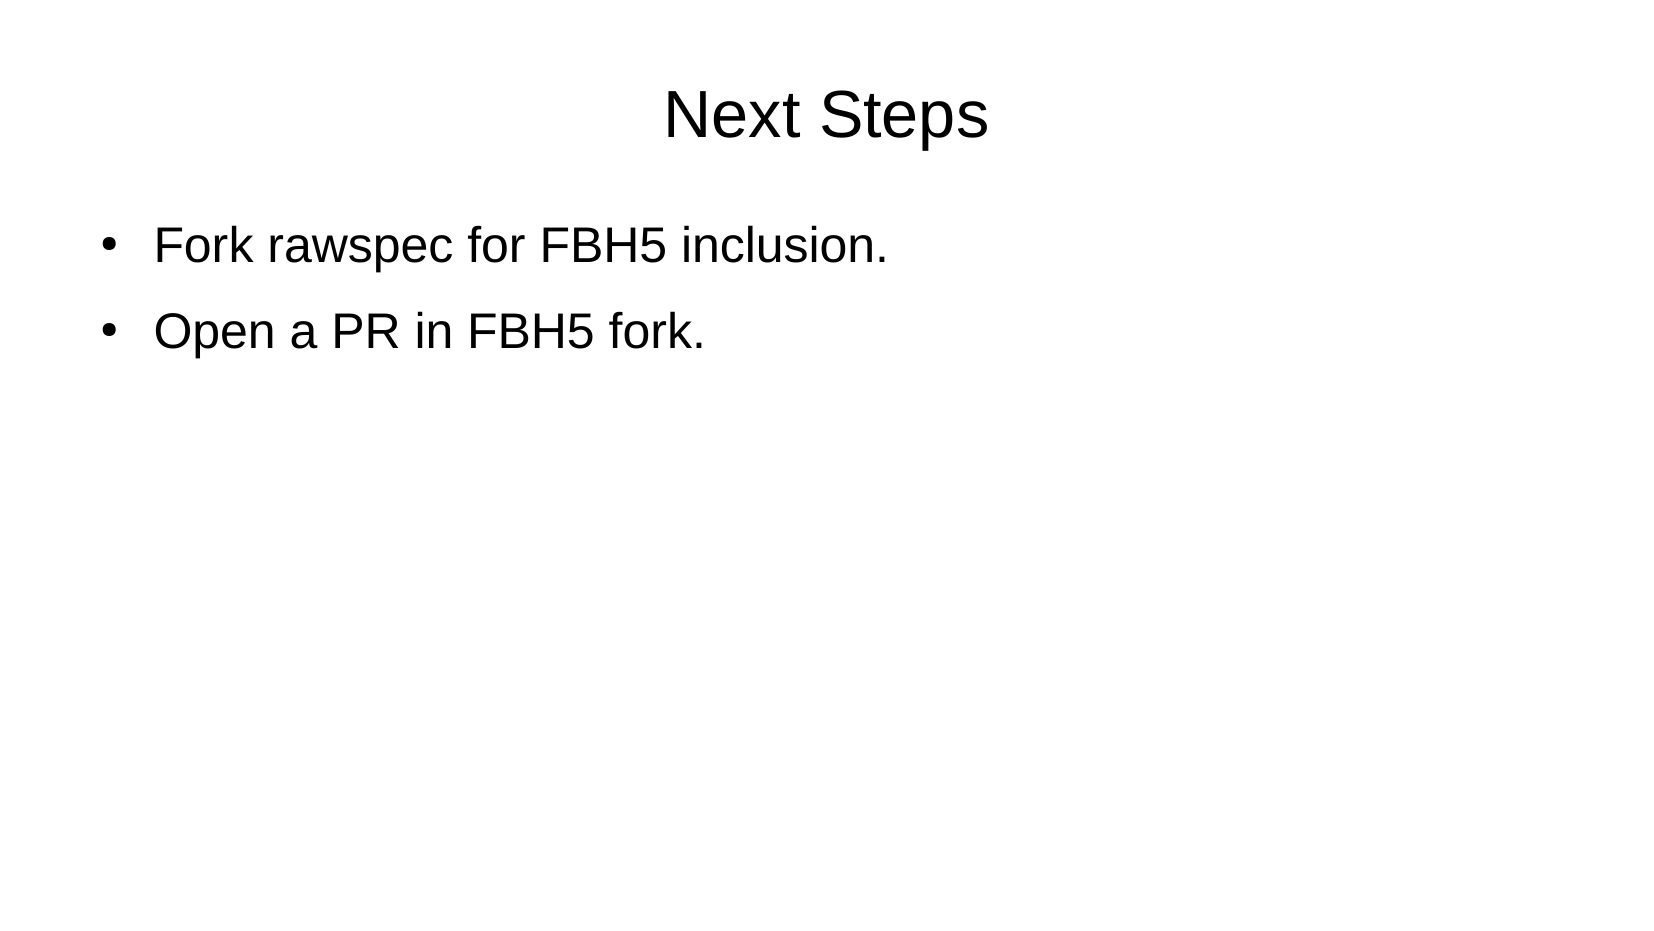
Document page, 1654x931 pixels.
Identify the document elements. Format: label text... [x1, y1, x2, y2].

title Next Steps [82, 37, 1571, 193]
list Fork rawspec for FBH5 inclusion. Open a PR in FBH5 fork. [82, 217, 1571, 758]
